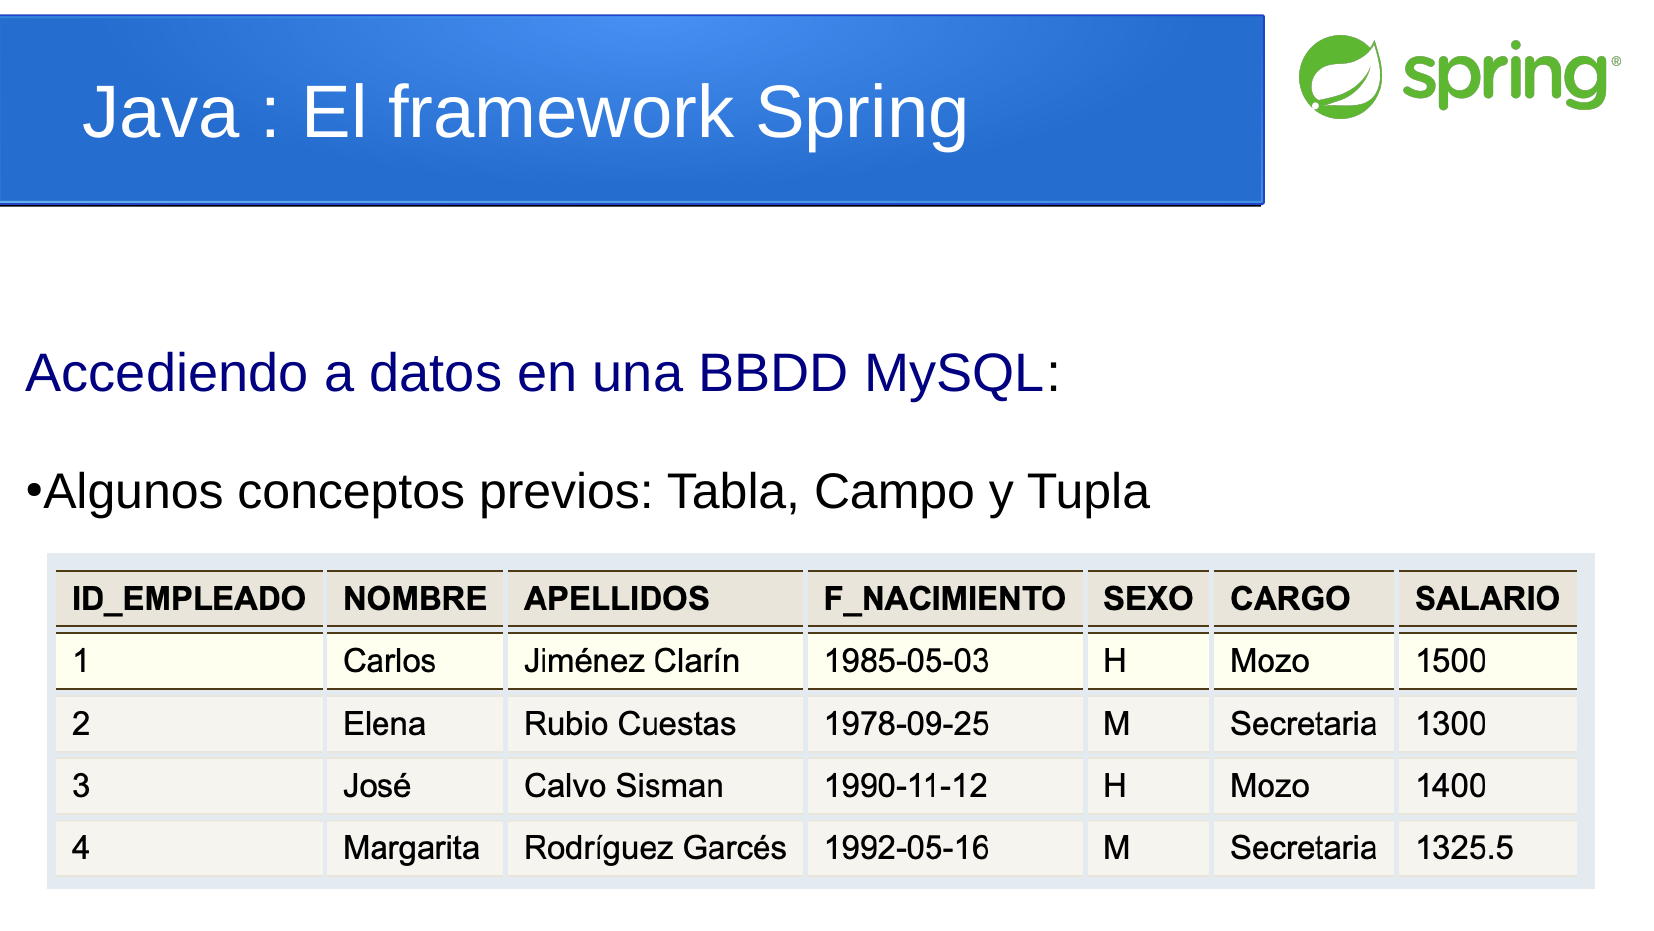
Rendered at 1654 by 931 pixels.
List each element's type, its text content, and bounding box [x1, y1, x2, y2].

title Java : El framework Spring [82, 35, 1235, 164]
picture [47, 553, 1595, 889]
picture [1299, 35, 1621, 119]
subtitle Accediendo a datos en una BBDD MySQL: Algunos conceptos previos: Tabla, Campo y Tupla [25, 164, 1644, 931]
